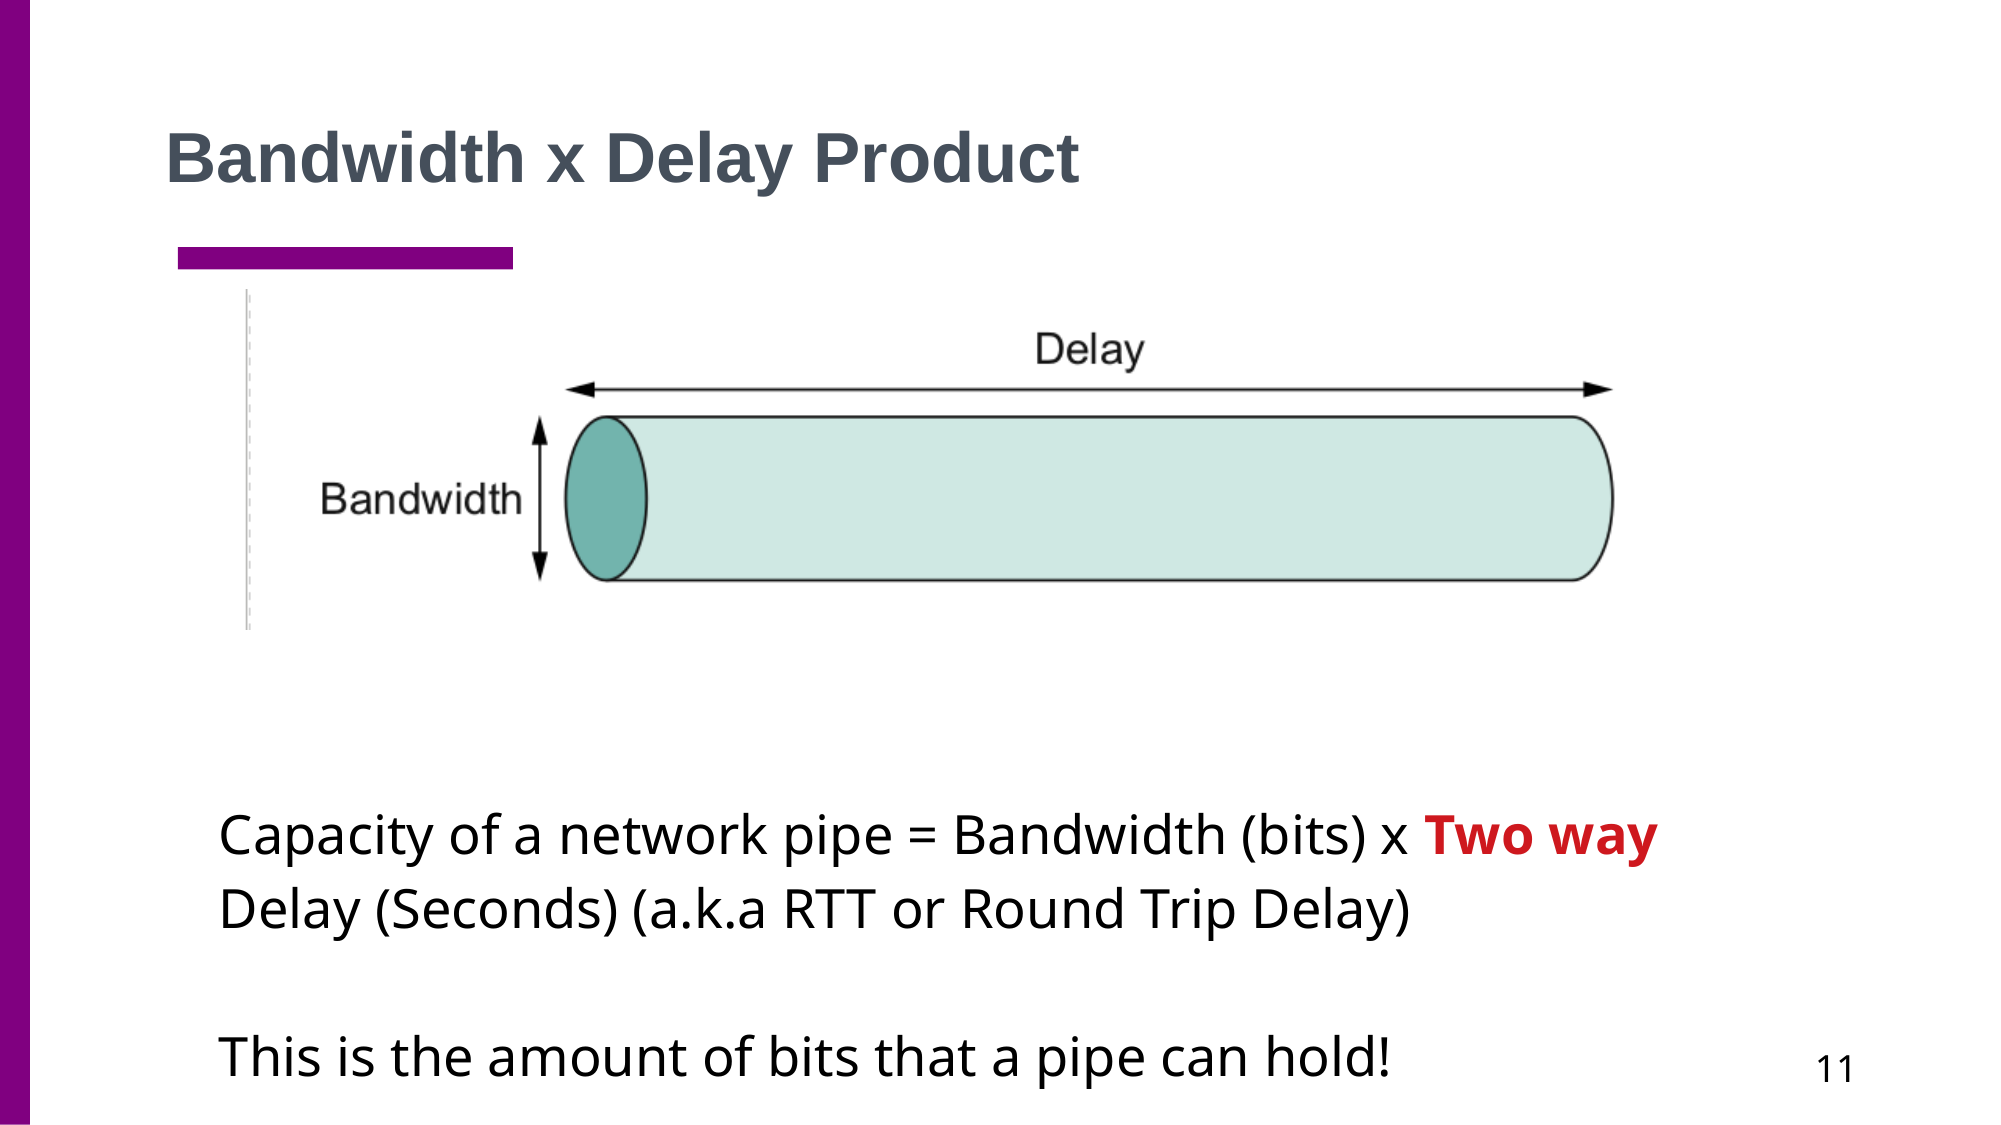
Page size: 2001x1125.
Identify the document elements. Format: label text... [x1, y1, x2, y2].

picture [243, 289, 1771, 631]
text_box Bandwidth x Delay Product [151, 0, 1849, 212]
text_box Capacity of a network pipe = Bandwidth (bits) x Two way Delay (Seconds) (a.k.a RTT or Round Trip Delay) This is the amount of bits that a pipe can hold! [204, 789, 1801, 1069]
